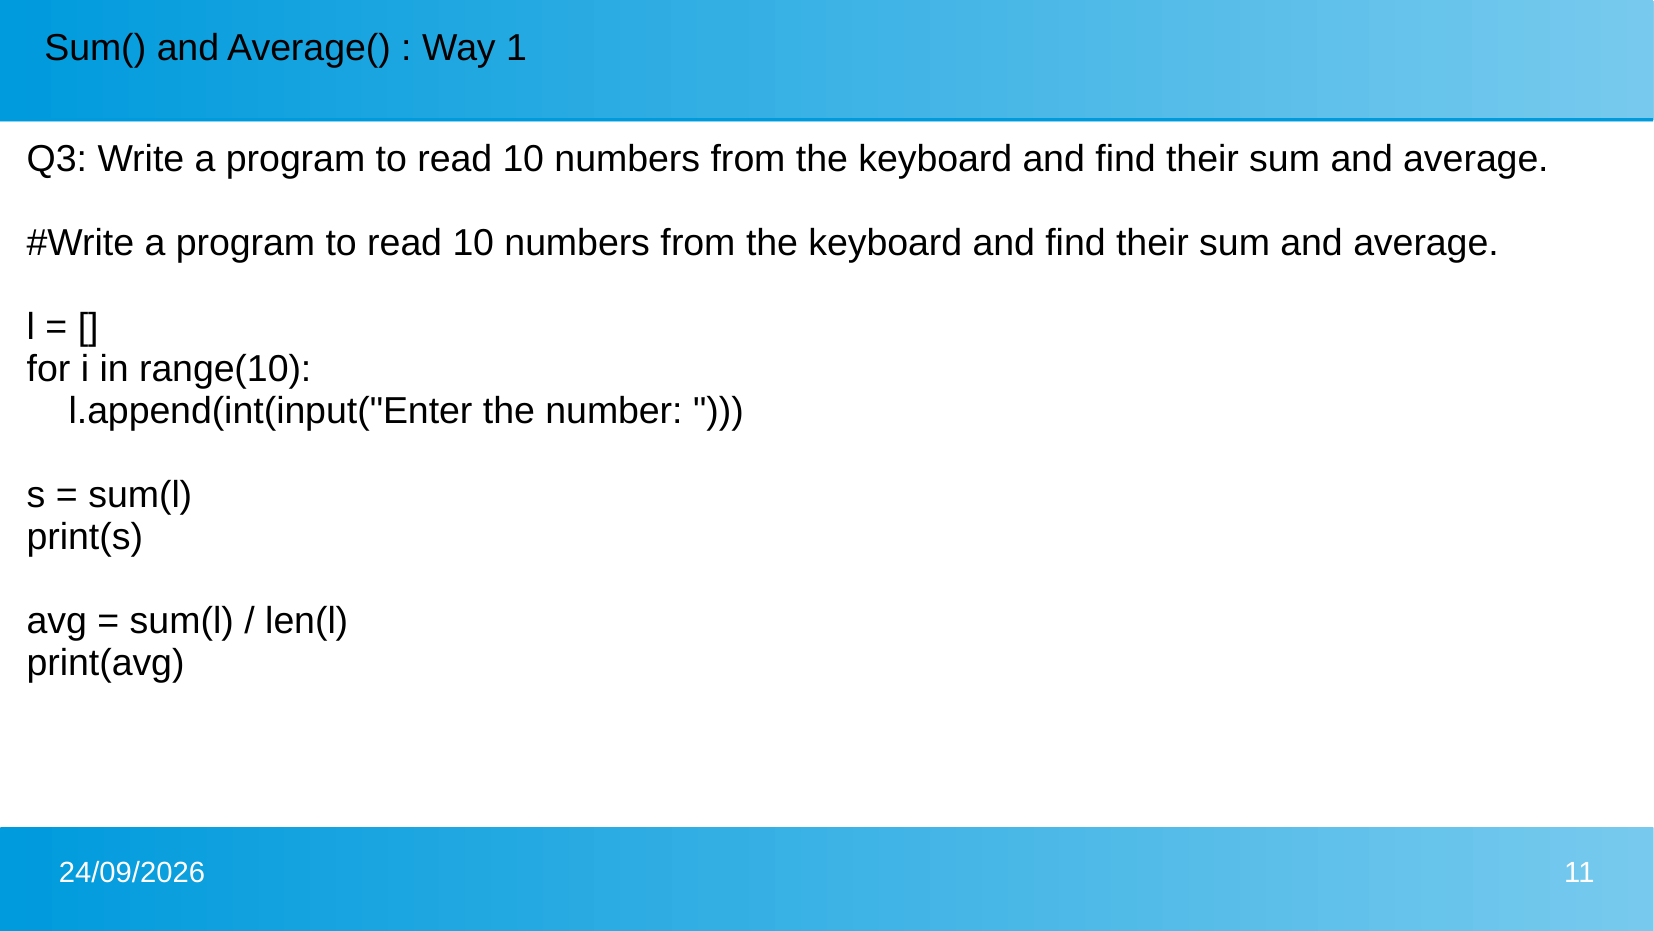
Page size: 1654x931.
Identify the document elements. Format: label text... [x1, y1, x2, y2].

text_box Q3: Write a program to read 10 numbers from the keyboard and find their sum and average. #Write a program to read 10 numbers from the keyboard and find their sum and average. l = [] for i in range(10): l.append(int(input("Enter the number: "))) s = sum(l) print(s) avg = sum(l) / len(l) print(avg) [11, 129, 1607, 817]
text_box Sum() and Average() : Way 1 [29, 19, 886, 119]
